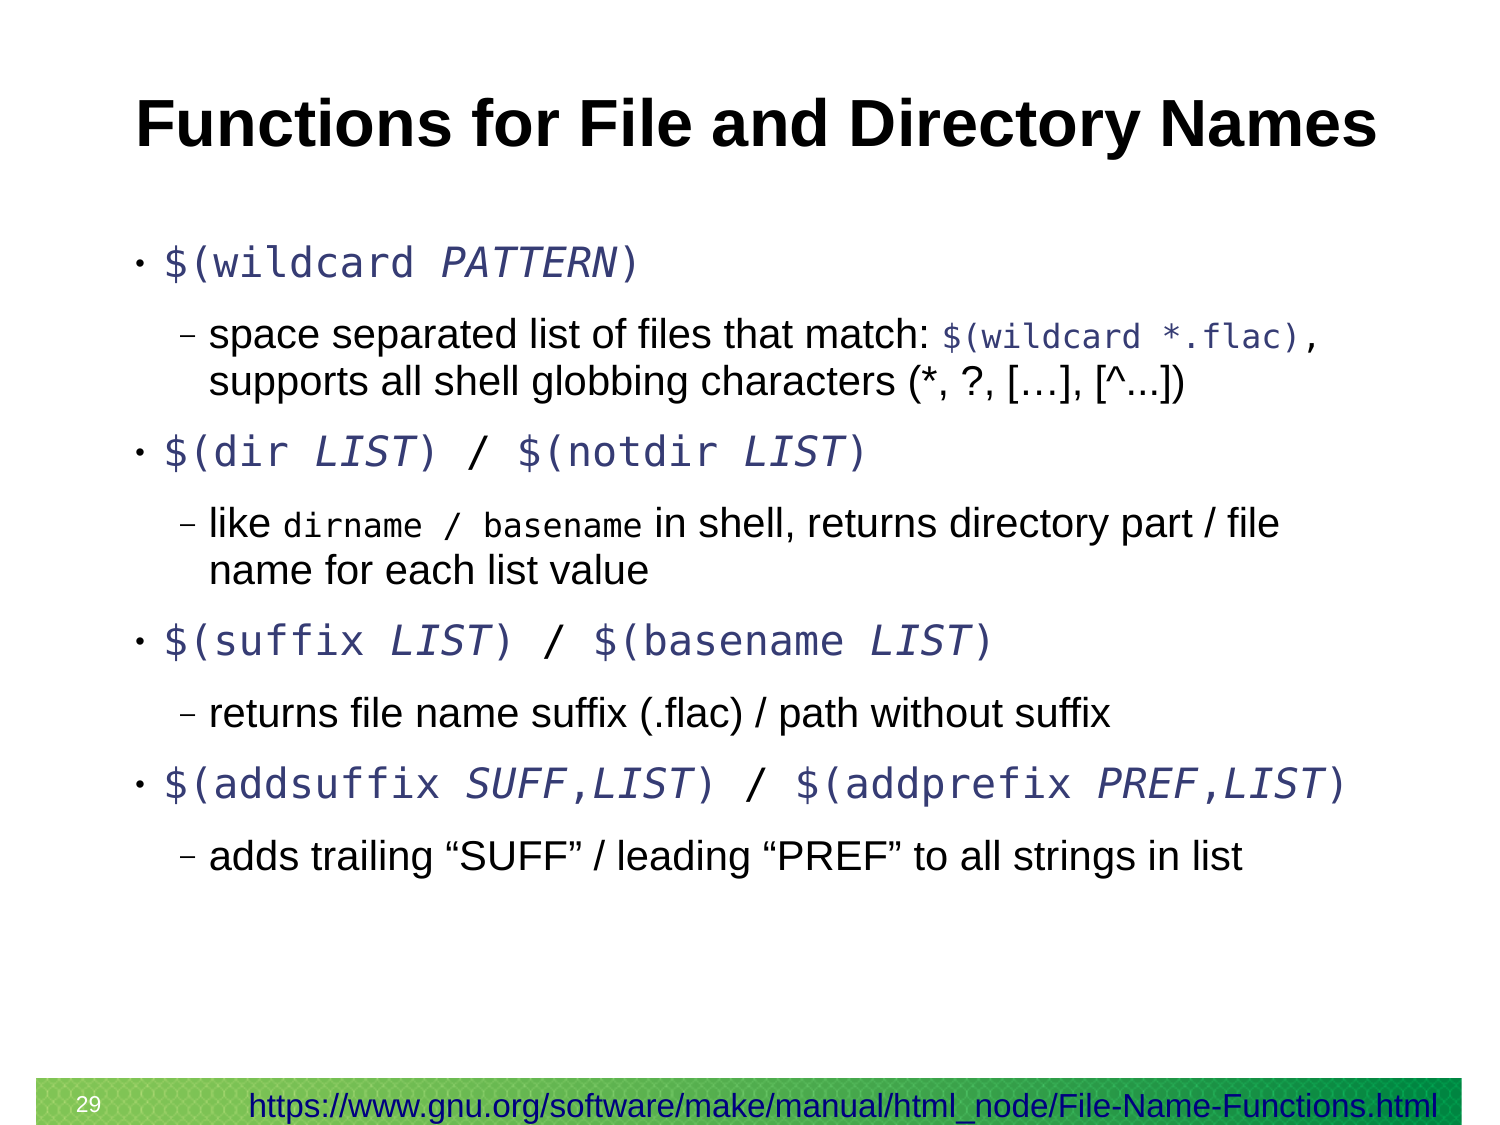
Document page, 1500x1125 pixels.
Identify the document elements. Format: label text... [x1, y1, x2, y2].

title Functions for File and Directory Names [135, 41, 1396, 204]
text_box https://www.gnu.org/software/make/manual/html_node/File-Name-Functions.html [233, 1080, 1456, 1125]
picture [36, 1078, 1462, 1125]
list $(wildcard PATTERN) space separated list of files that match: $(wildcard *.flac), supports all shell globbing characters (*, ?, […], [^...]) $(dir LIST) / $(notdir LIST) like dirname / basename in shell, returns directory part / file name for each list value $(suffix LIST) / $(basename LIST) returns file name suffix (.flac) / path without suffix $(addsuffix SUFF,LIST) / $(addprefix PREF,LIST) adds trailing “SUFF” / leading “PREF” to all strings in list [135, 238, 1372, 982]
